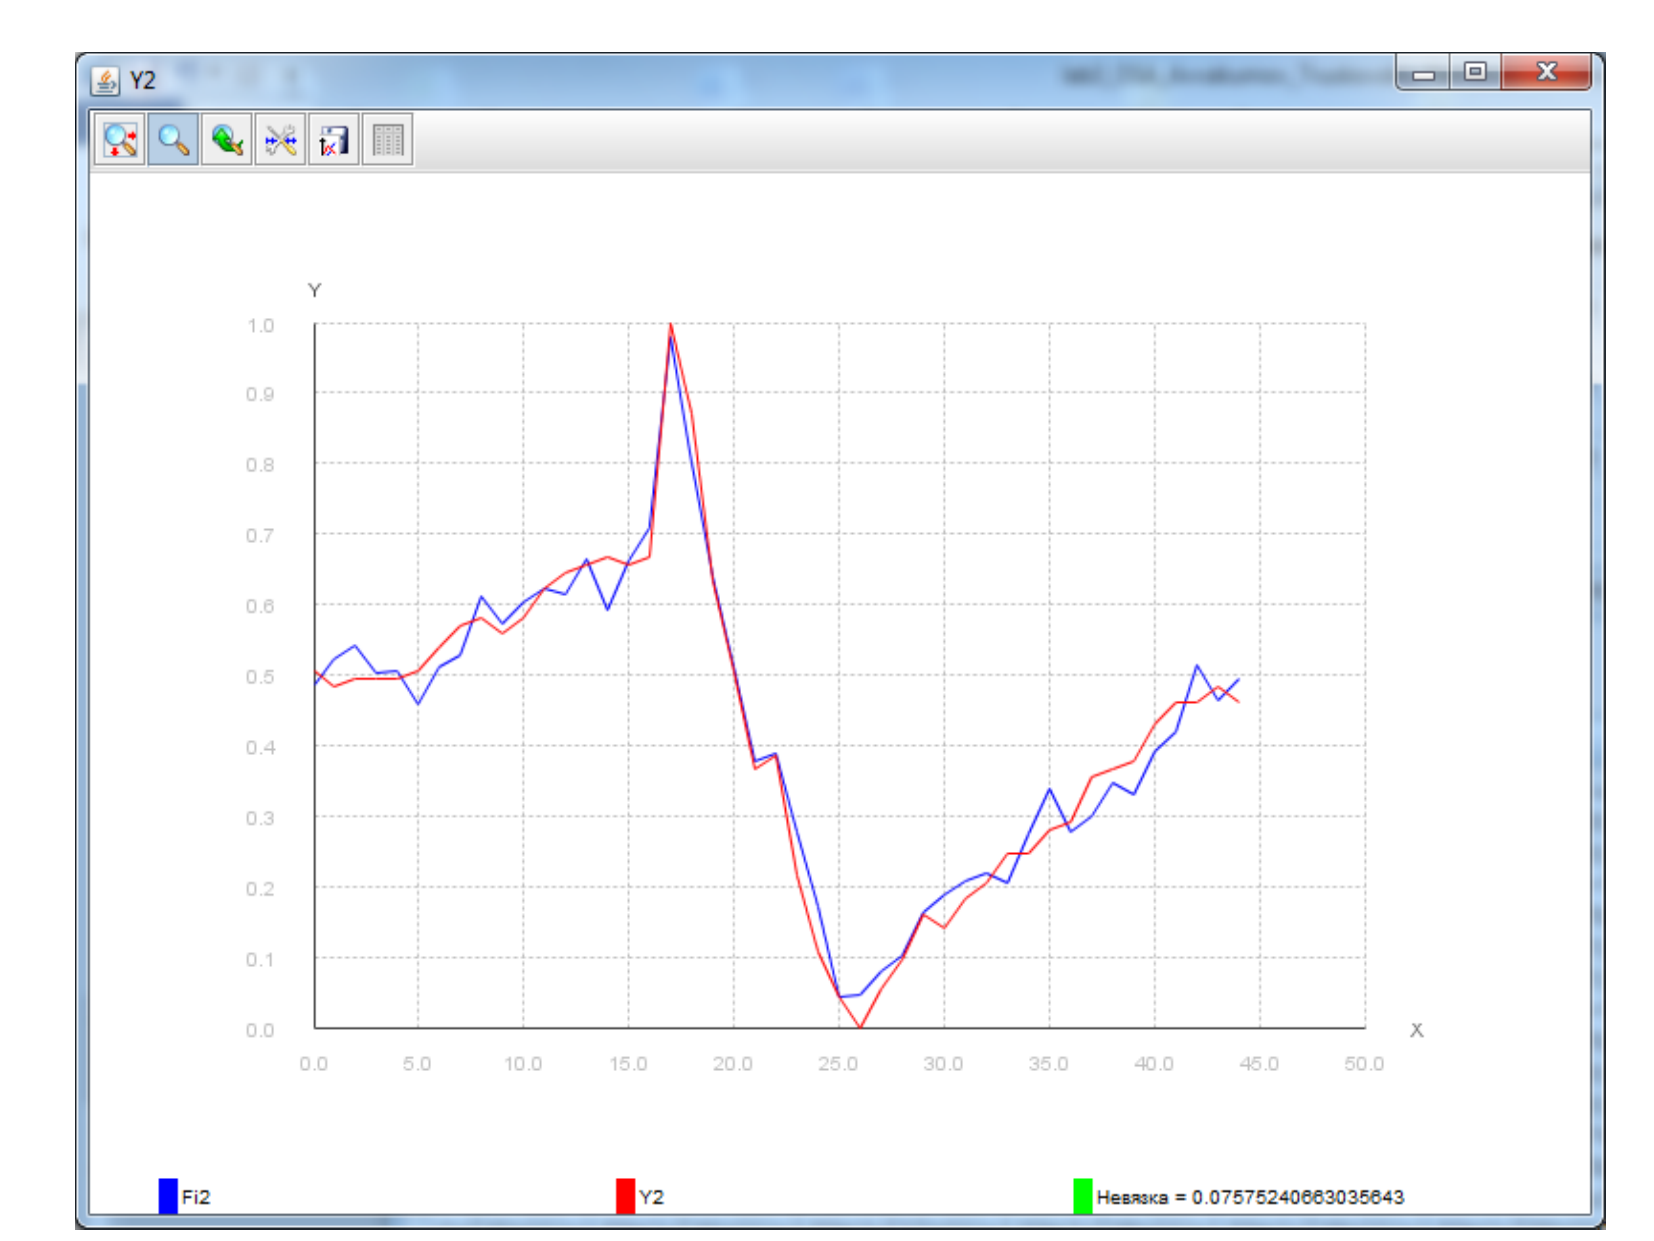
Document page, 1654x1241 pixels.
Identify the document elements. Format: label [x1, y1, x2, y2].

picture [75, 52, 1606, 1231]
